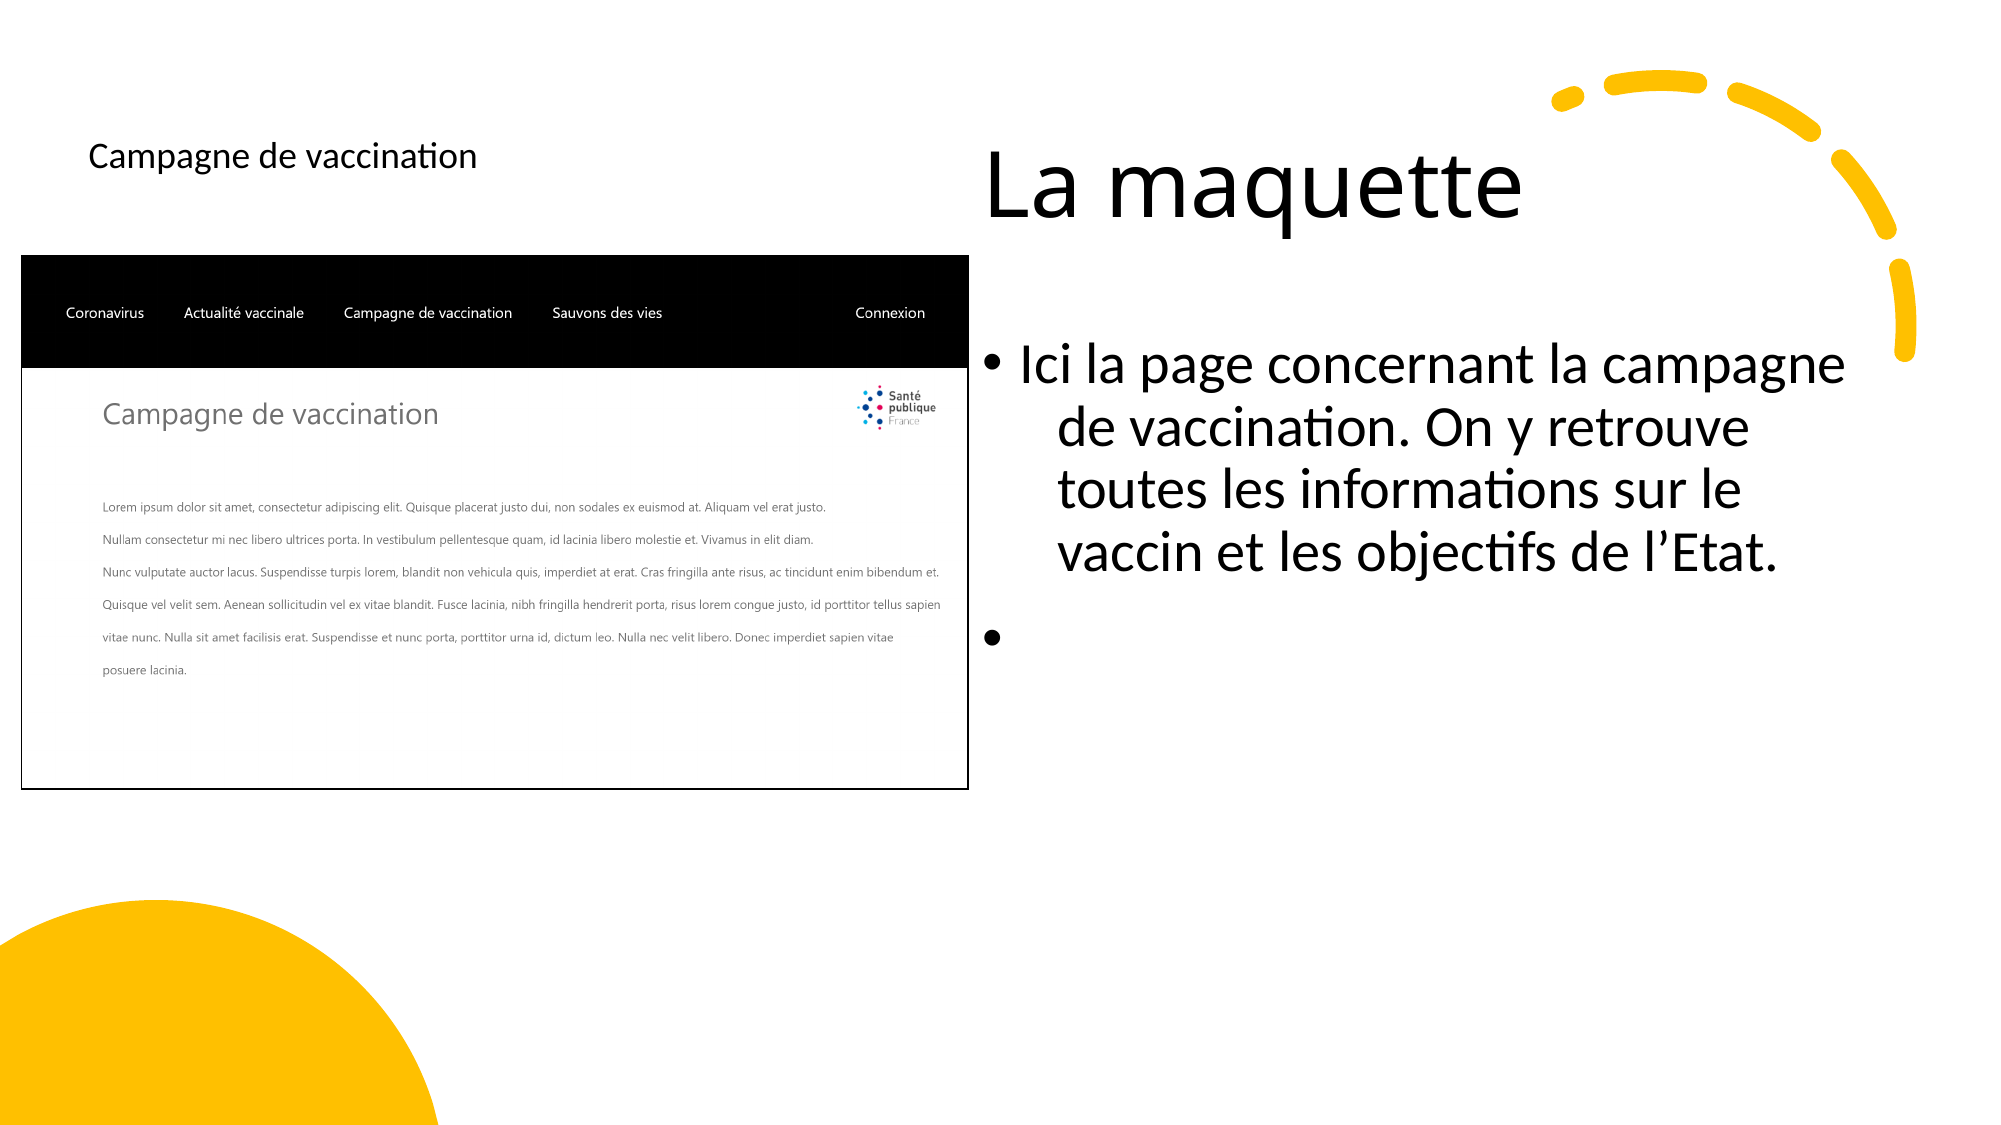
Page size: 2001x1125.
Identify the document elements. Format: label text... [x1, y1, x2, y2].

picture [22, 256, 968, 789]
text_box Campagne de vaccination [73, 123, 499, 185]
text_box [0, 0, 2000, 1125]
list Ici la page concernant la campagne de vaccination. On y retrouve toutes les informations sur le vaccin et les objectifs de l’Etat. [967, 325, 1863, 1014]
title La maquette [967, 78, 1863, 297]
